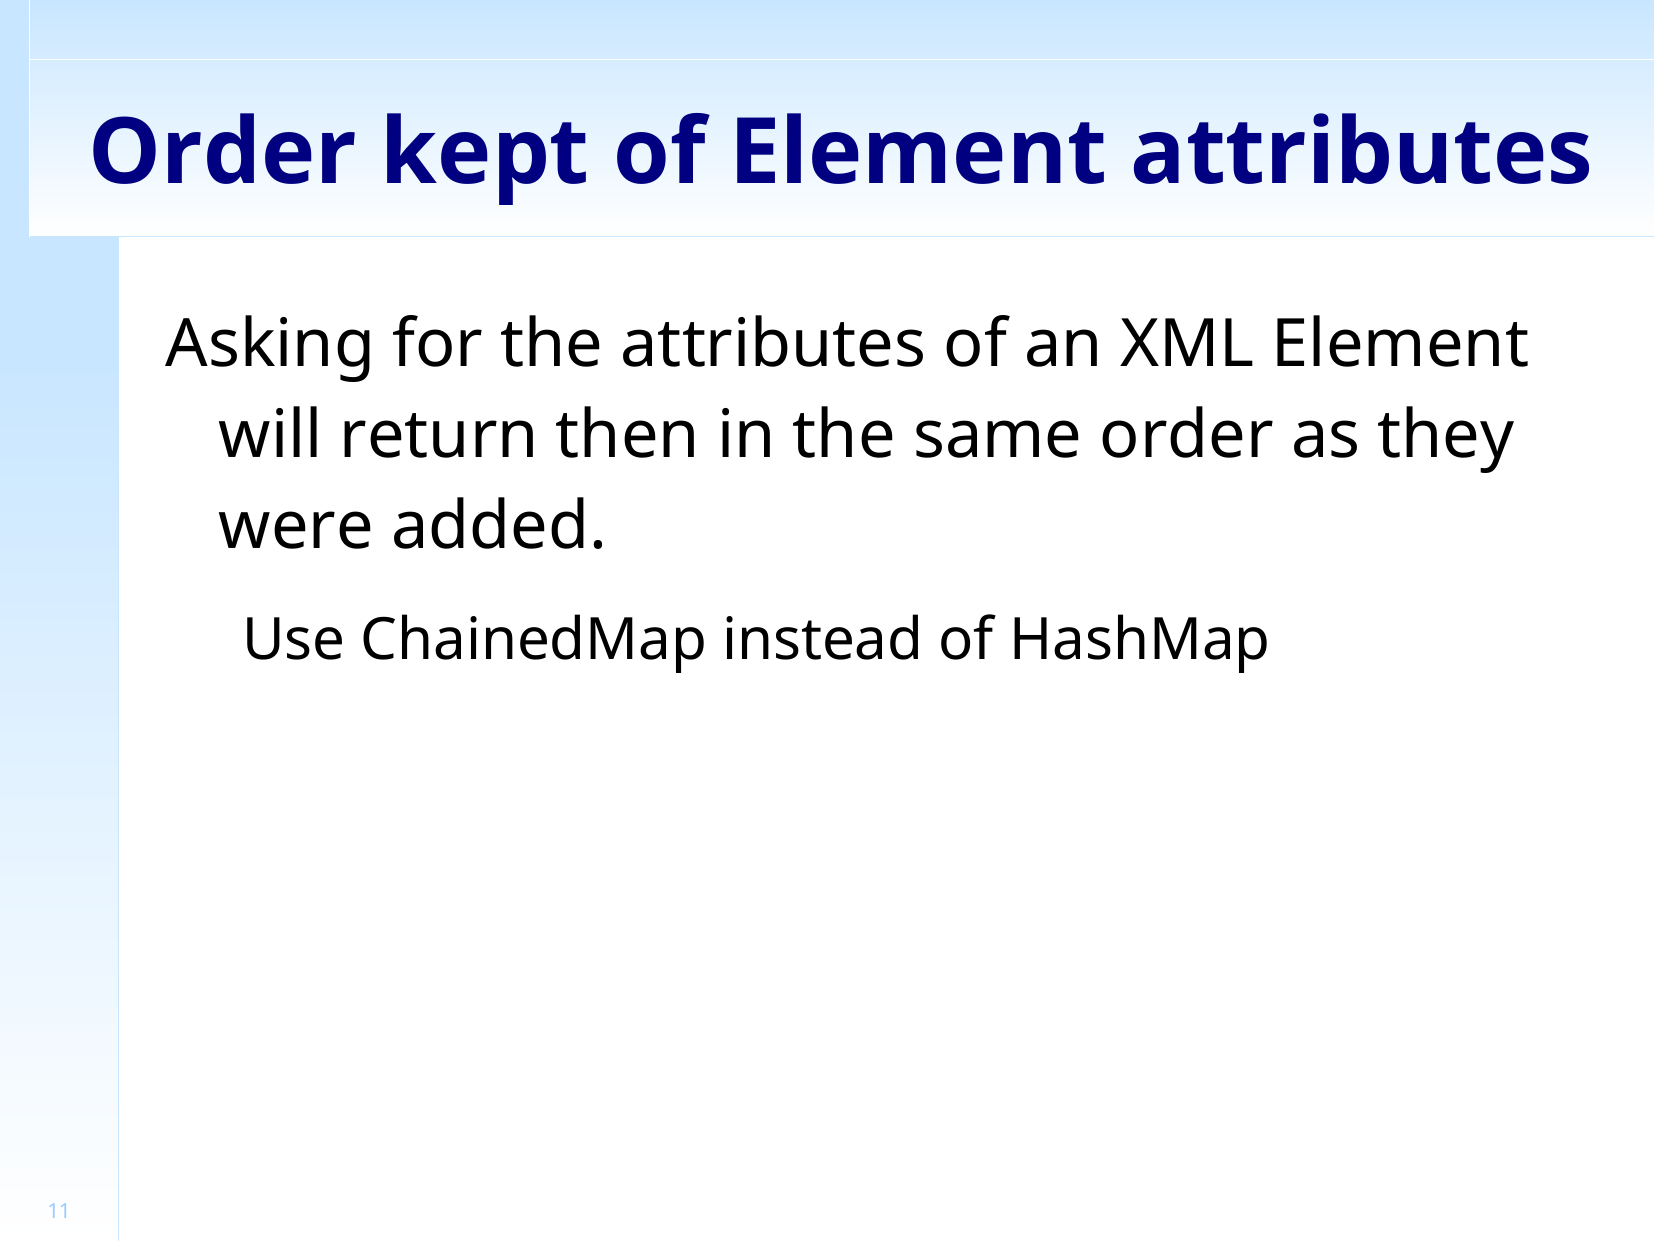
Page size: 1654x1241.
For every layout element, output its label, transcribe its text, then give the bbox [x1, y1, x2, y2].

title Order kept of Element attributes [29, 36, 1654, 260]
list Asking for the attributes of an XML Element will return then in the same order as they were added. Use ChainedMap instead of HashMap [147, 295, 1625, 1182]
